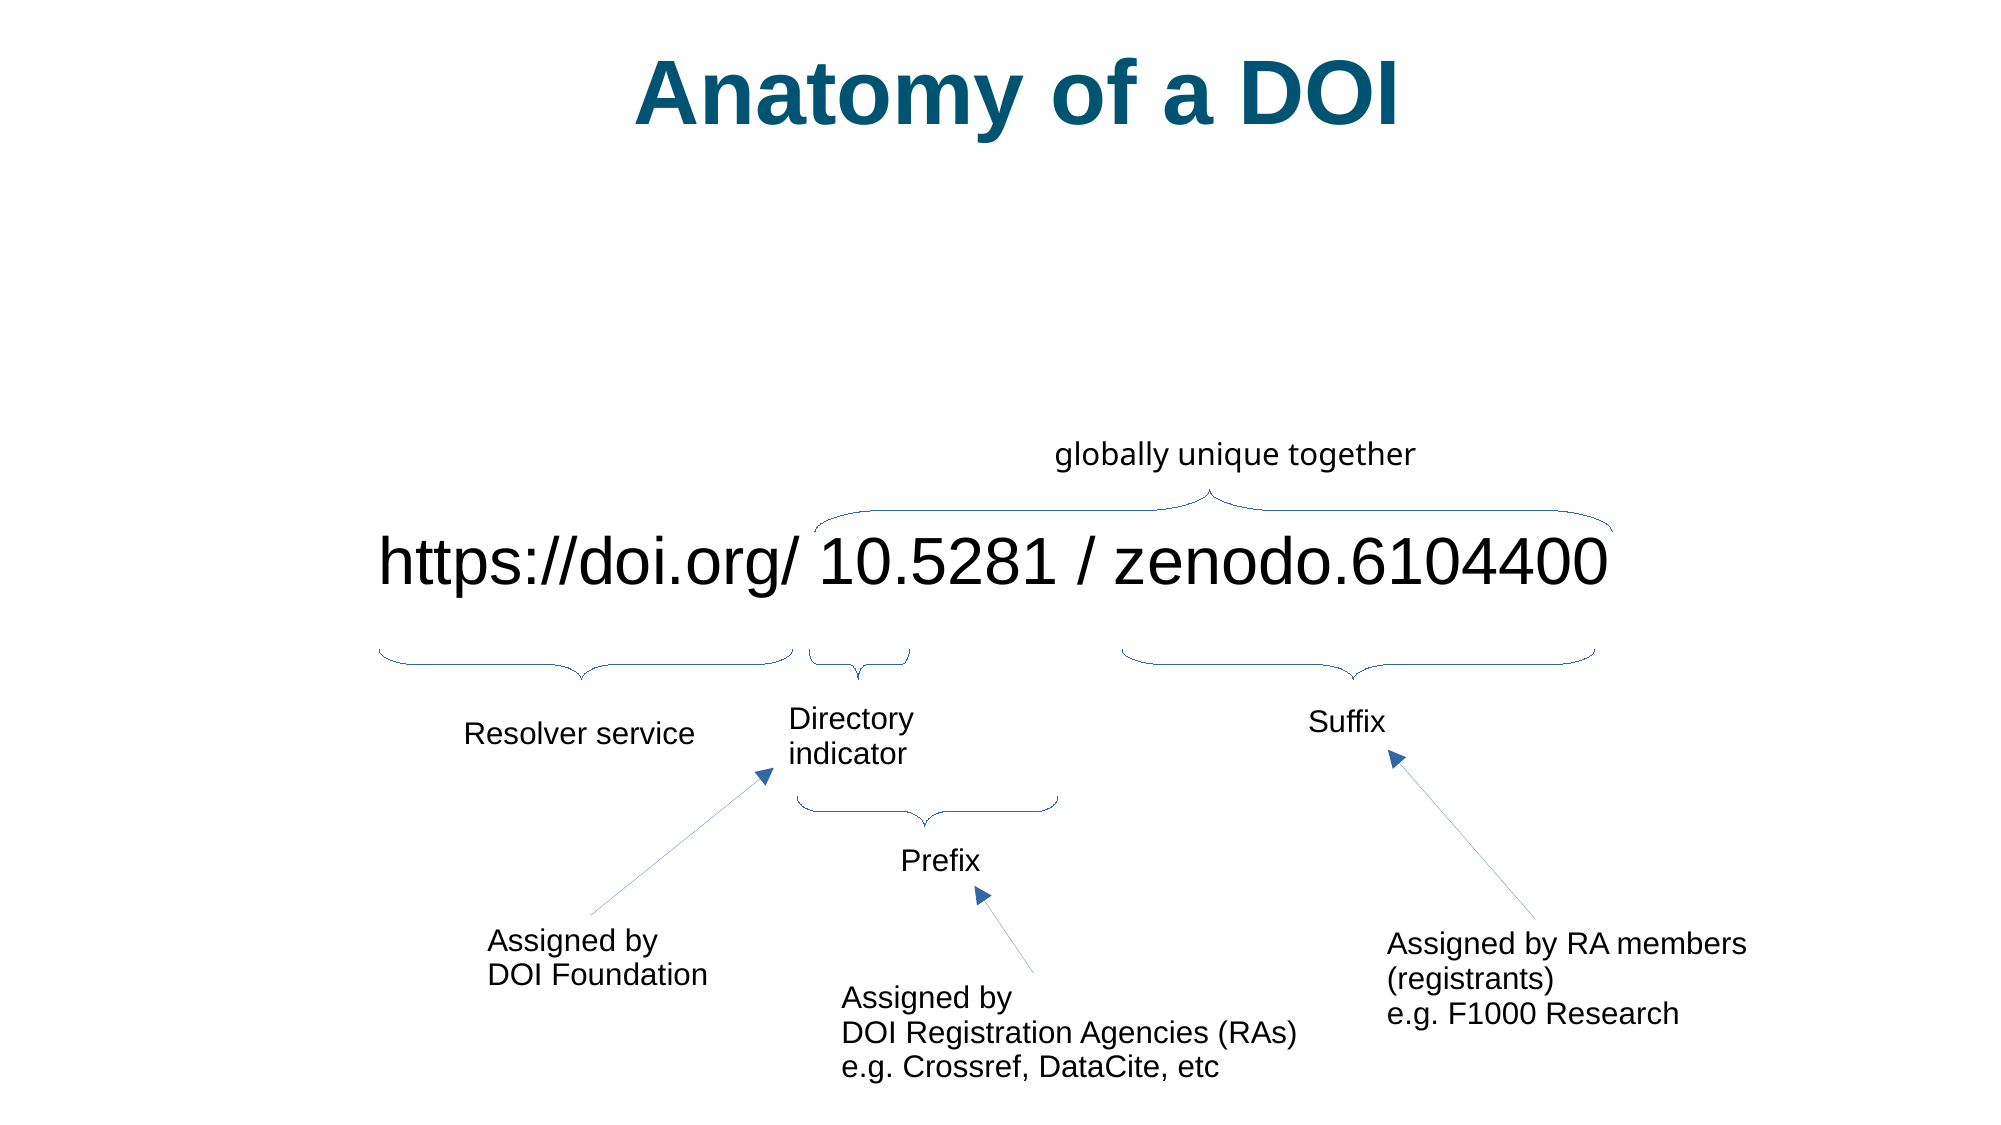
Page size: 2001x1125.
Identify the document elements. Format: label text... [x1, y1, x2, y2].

text_box Prefix [885, 836, 1016, 886]
text_box Assigned by DOI Foundation [472, 915, 739, 1000]
subtitle https://doi.org/ 10.5281 / zenodo.6104400 [94, 472, 1895, 650]
title Anatomy of a DOI [150, 2, 1850, 184]
text_box Assigned by DOI Registration Agencies (RAs) e.g. Crossref, DataCite, etc [826, 972, 1359, 1123]
text_box Suffix [1293, 696, 1412, 750]
text_box globally unique together [962, 430, 1453, 472]
text_box Assigned by RA members (registrants) e.g. F1000 Research [1372, 919, 1859, 1039]
text_box Resolver service [448, 708, 715, 762]
text_box Directory indicator [773, 693, 951, 802]
